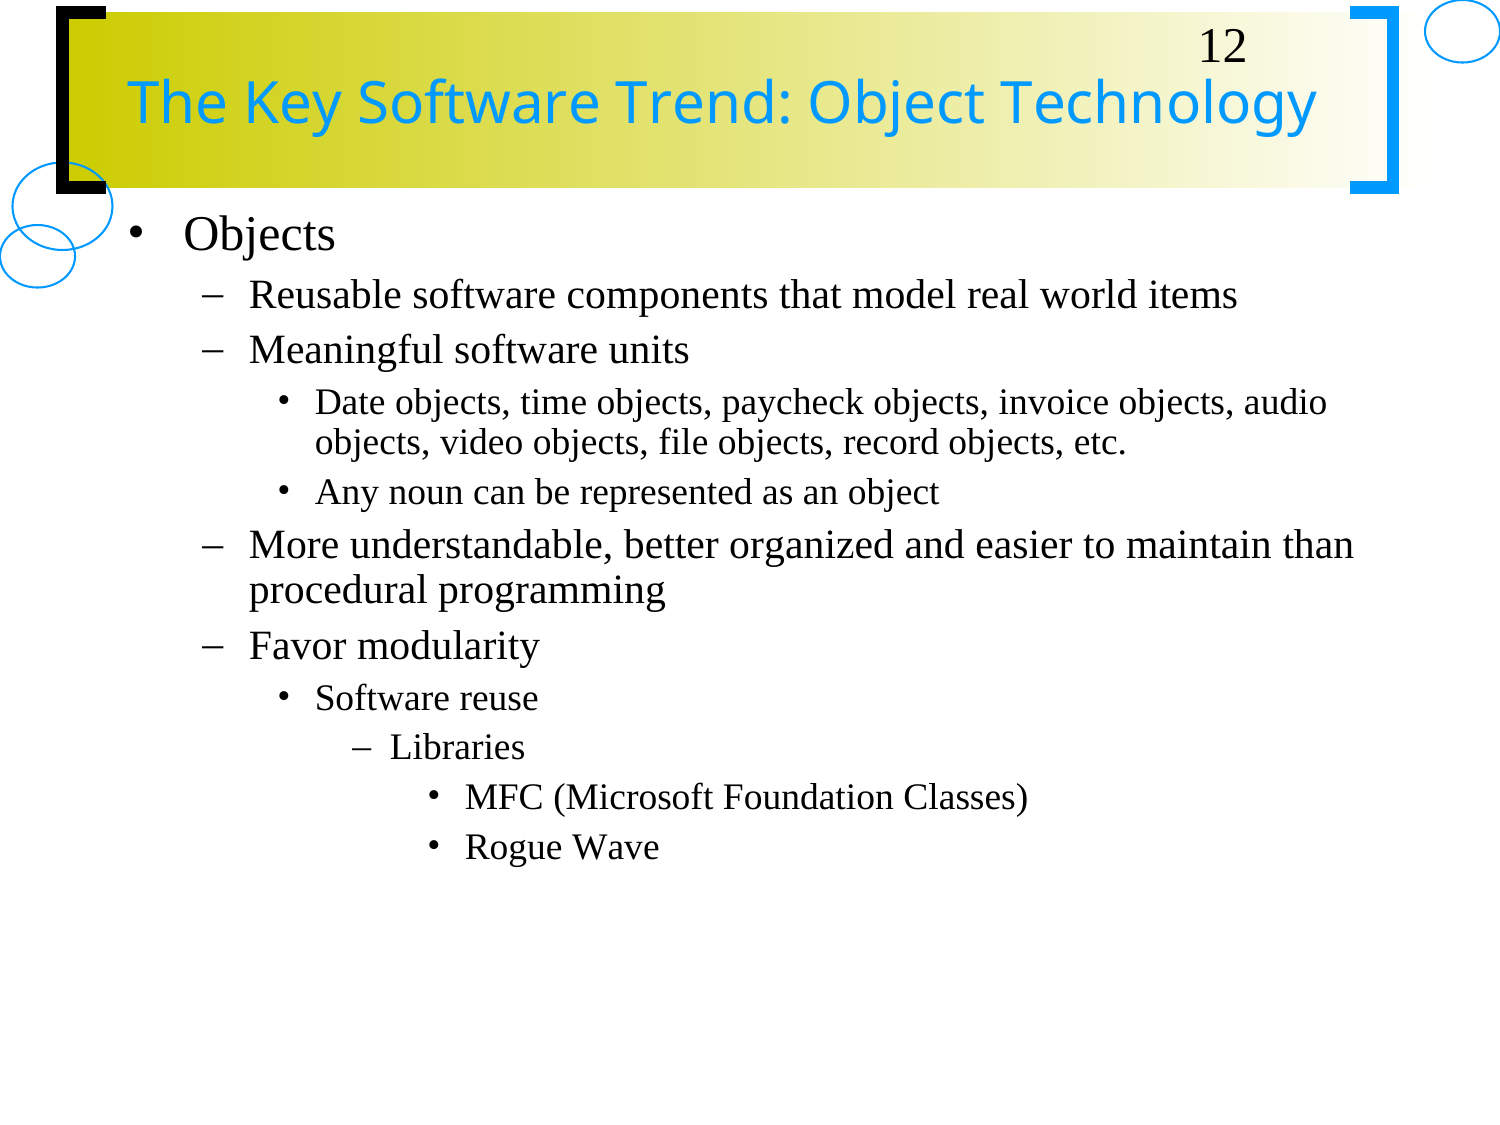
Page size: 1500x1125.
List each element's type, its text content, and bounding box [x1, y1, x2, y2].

list Objects Reusable software components that model real world items Meaningful software units Date objects, time objects, paycheck objects, invoice objects, audio objects, video objects, file objects, record objects, etc. Any noun can be represented as an object More understandable, better organized and easier to maintain than procedural programming Favor modularity Software reuse Libraries MFC (Microsoft Foundation Classes) Rogue Wave [112, 199, 1388, 1063]
title The Key Software Trend: Object Technology [112, 12, 1388, 188]
